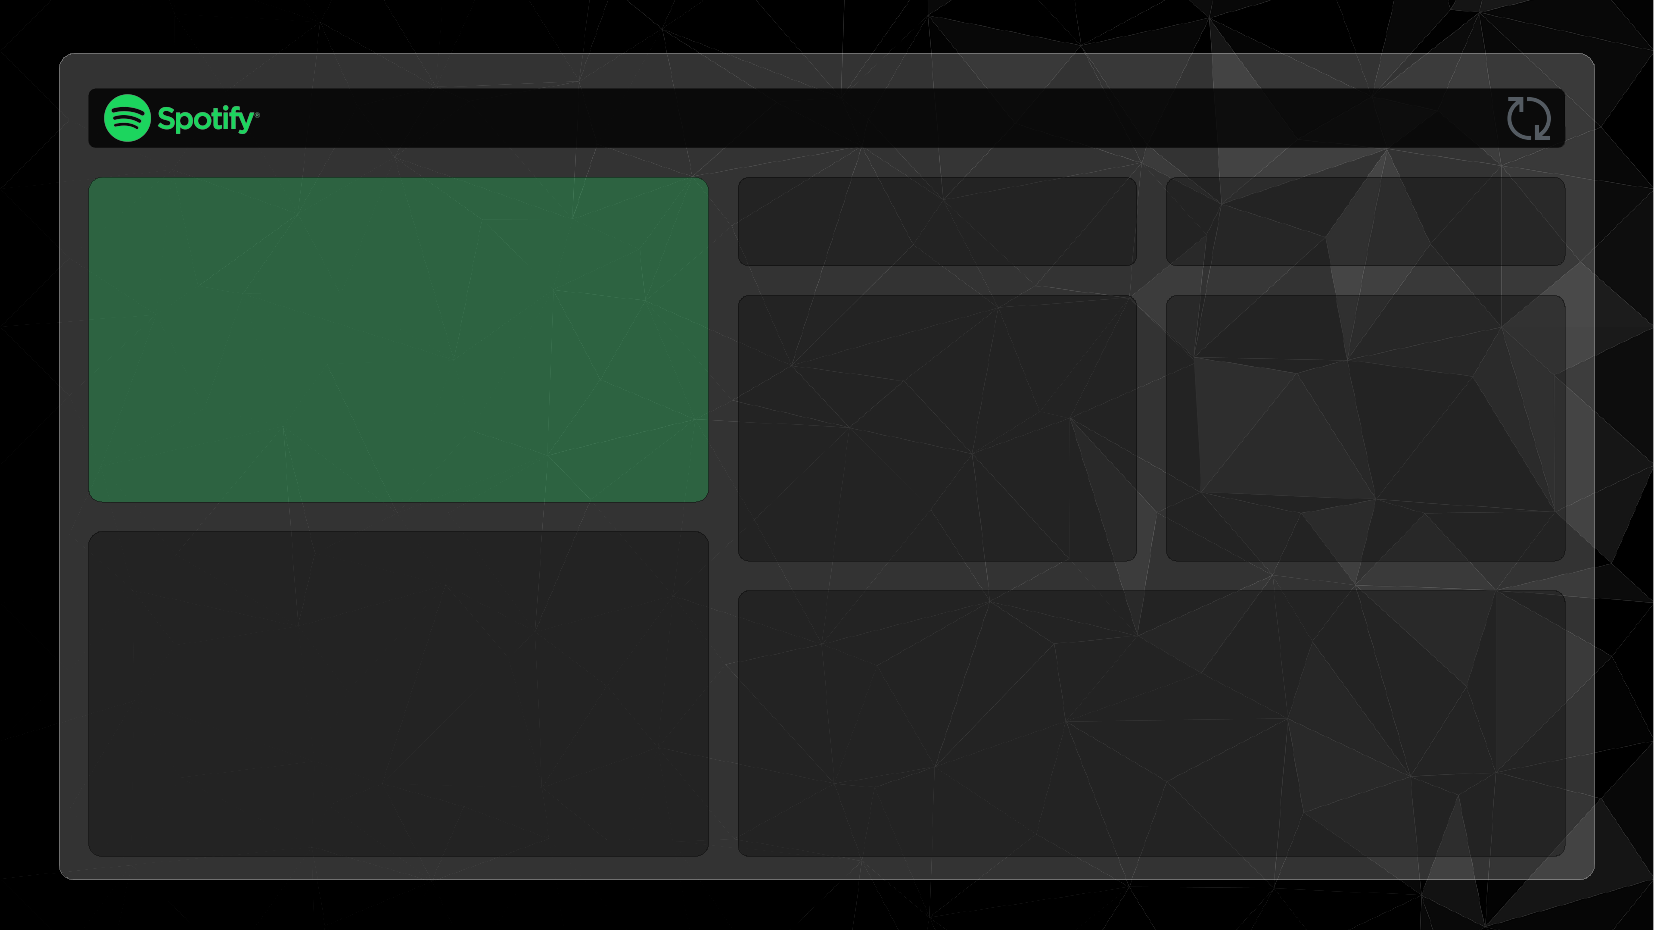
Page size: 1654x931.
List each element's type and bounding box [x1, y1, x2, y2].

picture [0, 0, 1654, 931]
text_box [59, 53, 1595, 880]
